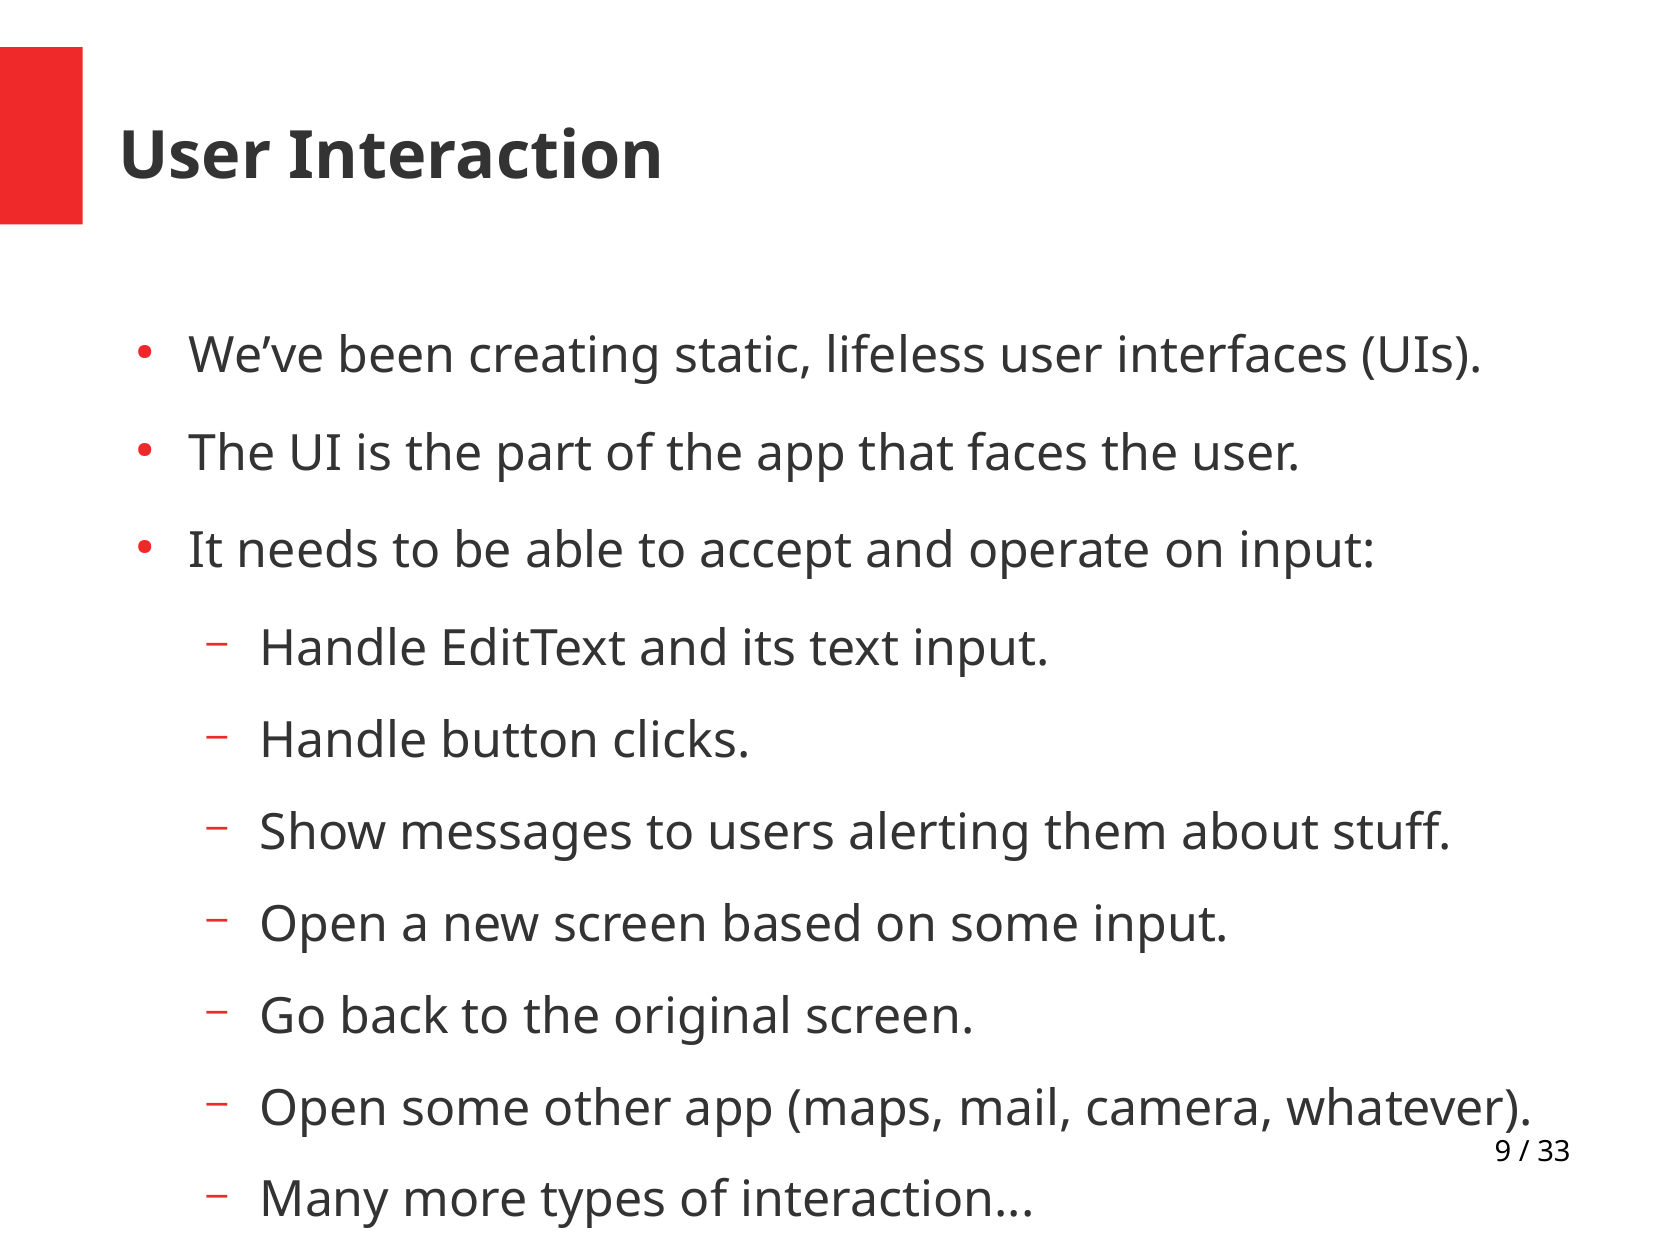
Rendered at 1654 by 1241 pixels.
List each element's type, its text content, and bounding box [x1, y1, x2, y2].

title User Interaction [118, 49, 1571, 257]
list We’ve been creating static, lifeless user interfaces (UIs). The UI is the part of the app that faces the user. It needs to be able to accept and operate on input: Handle EditText and its text input. Handle button clicks. Show messages to users alerting them about stuff. Open a new screen based on some input. Go back to the original screen. Open some other app (maps, mail, camera, whatever). Many more types of interaction... [118, 318, 1536, 1039]
